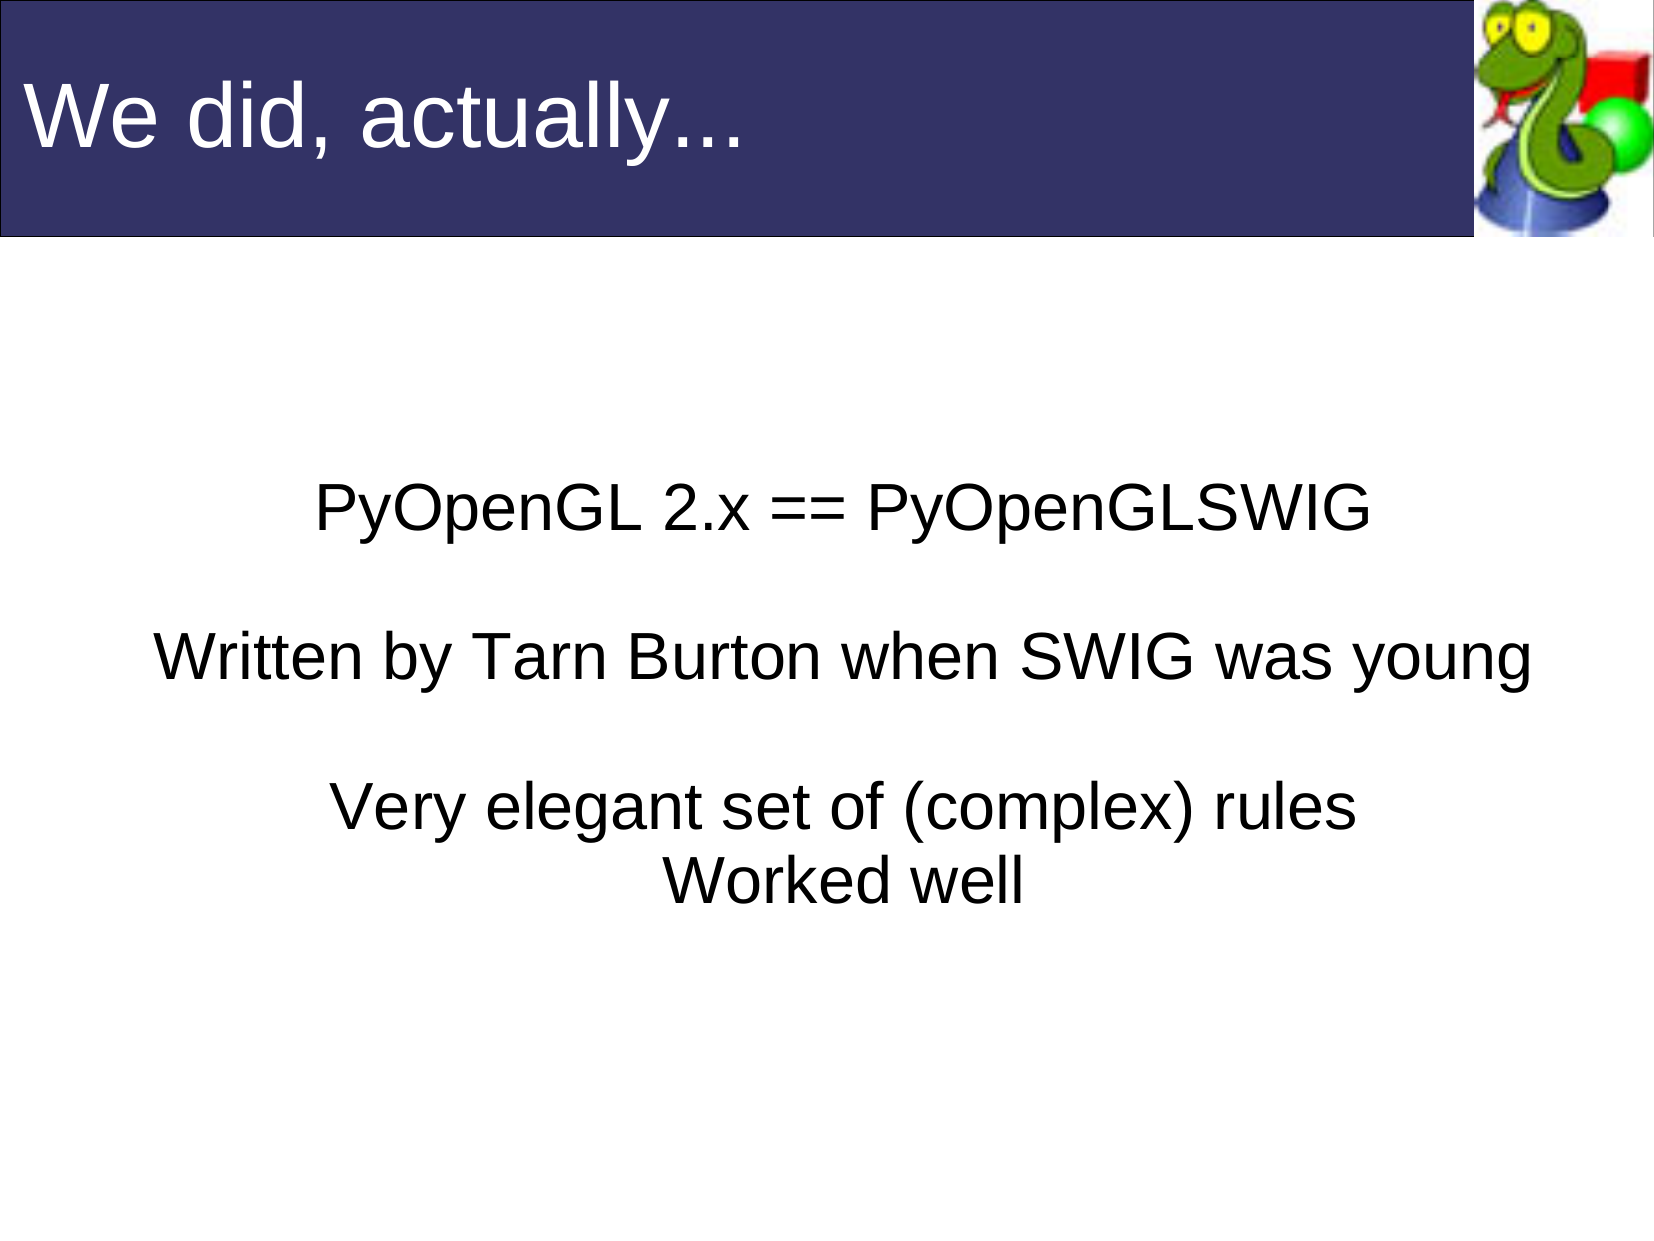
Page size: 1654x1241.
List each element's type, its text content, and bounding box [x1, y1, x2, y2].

subtitle PyOpenGL 2.x == PyOpenGLSWIG Written by Tarn Burton when SWIG was young Very elegant set of (complex) rules Worked well [88, 450, 1565, 938]
title We did, actually... [23, 19, 1477, 212]
picture [1474, 0, 1654, 237]
